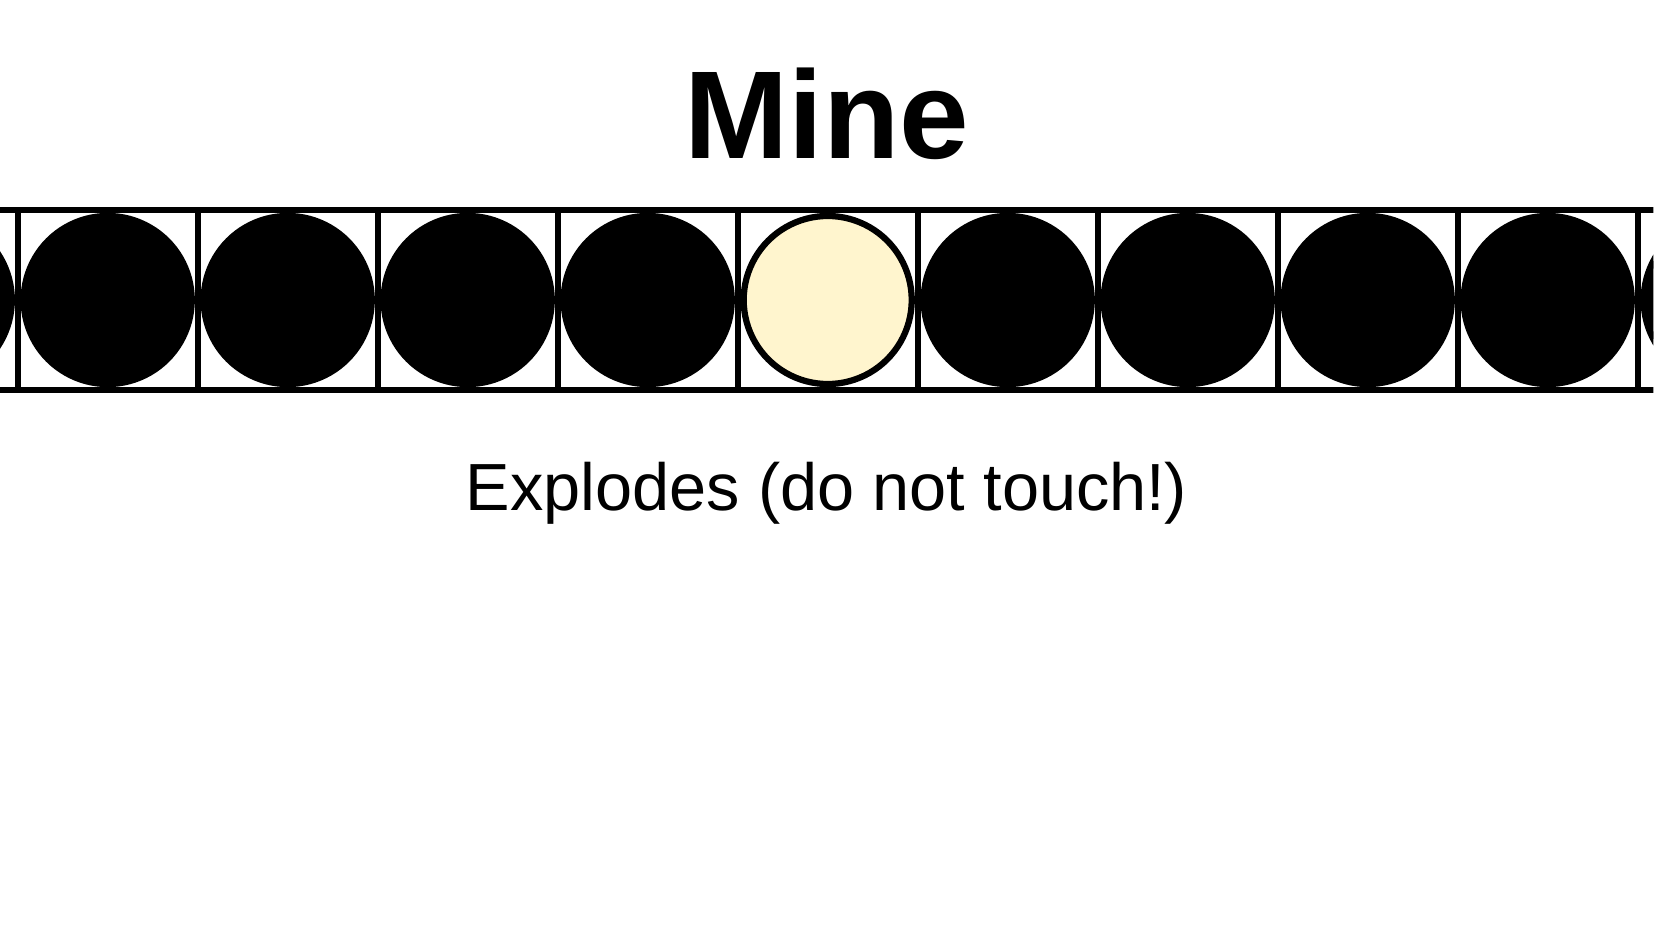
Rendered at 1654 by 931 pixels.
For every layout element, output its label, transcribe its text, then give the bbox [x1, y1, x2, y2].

subtitle Explodes (do not touch!) [82, 391, 1571, 758]
title Mine [82, 37, 1571, 193]
text_box [0, 210, 1654, 391]
